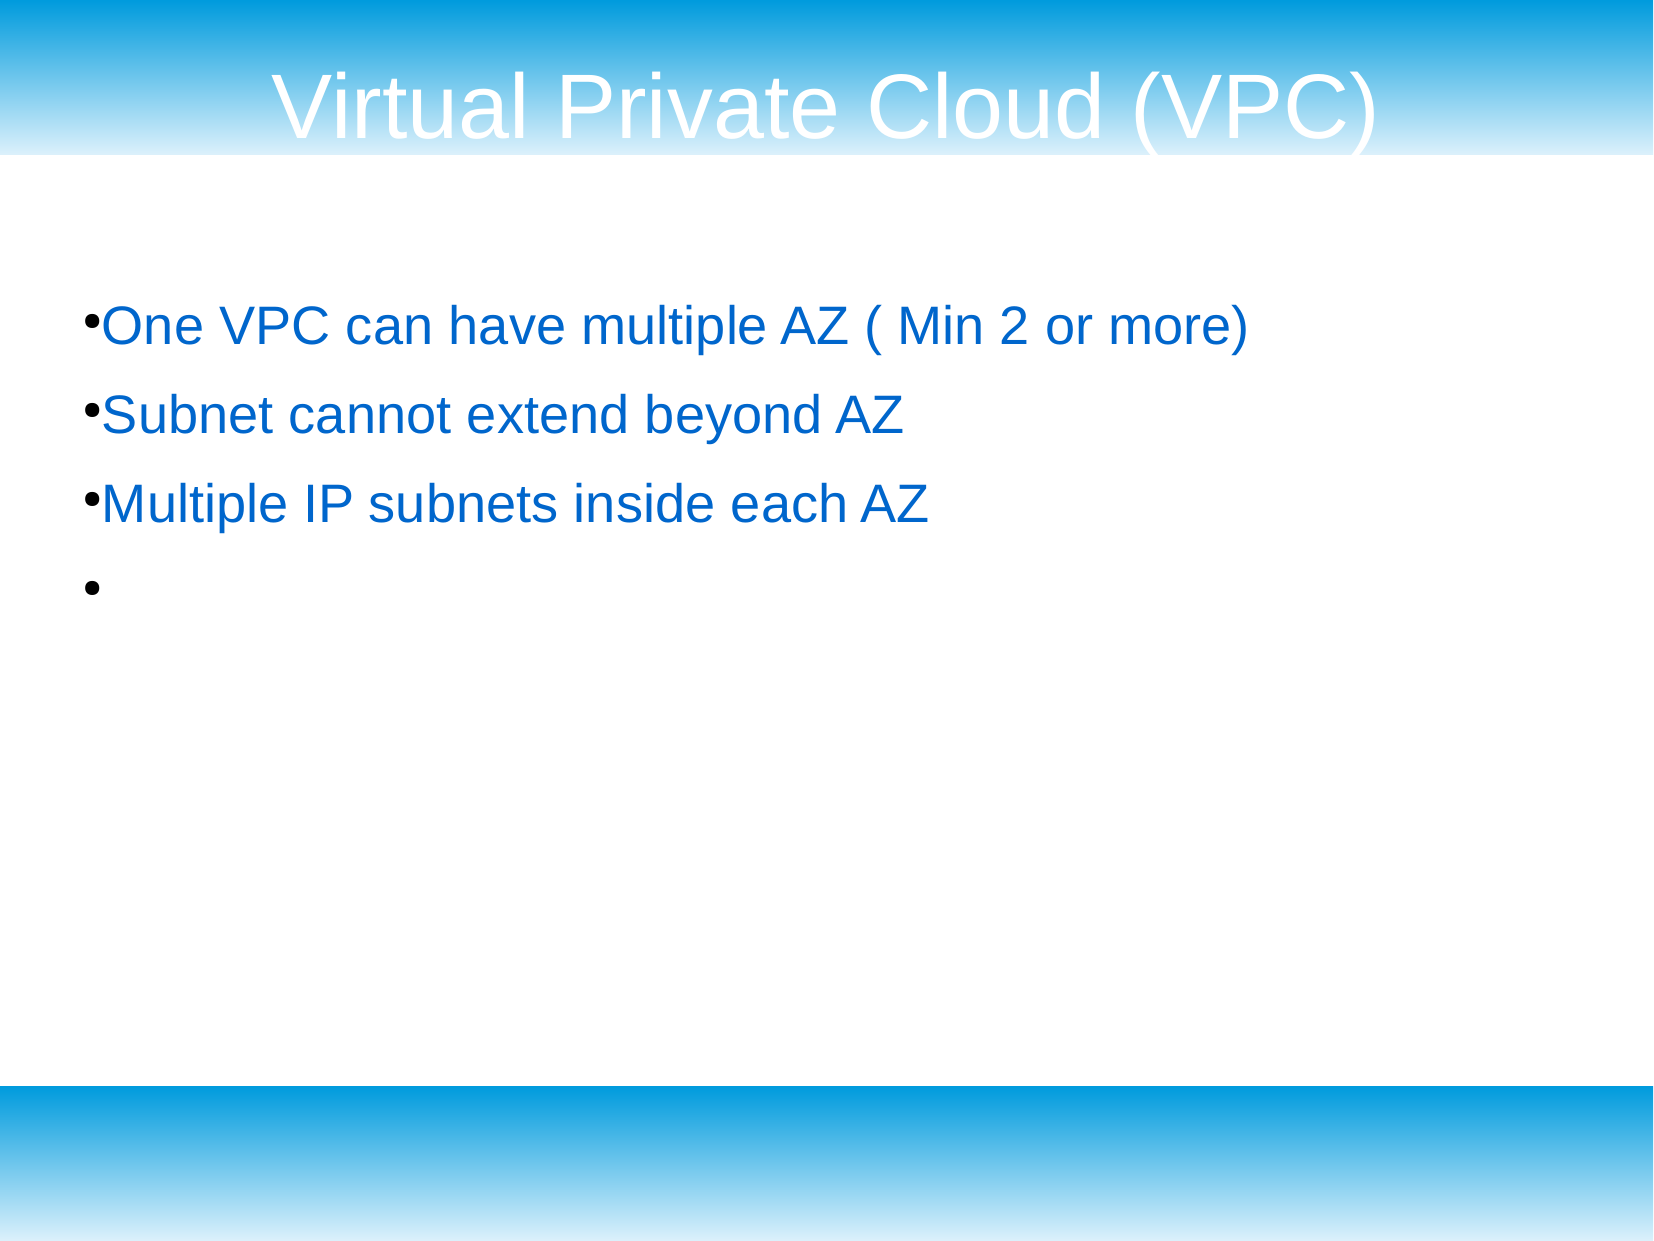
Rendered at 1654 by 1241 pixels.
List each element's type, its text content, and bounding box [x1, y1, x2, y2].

title Virtual Private Cloud (VPC) [82, 49, 1571, 155]
list One VPC can have multiple AZ ( Min 2 or more) Subnet cannot extend beyond AZ Multiple IP subnets inside each AZ [82, 290, 1571, 1010]
